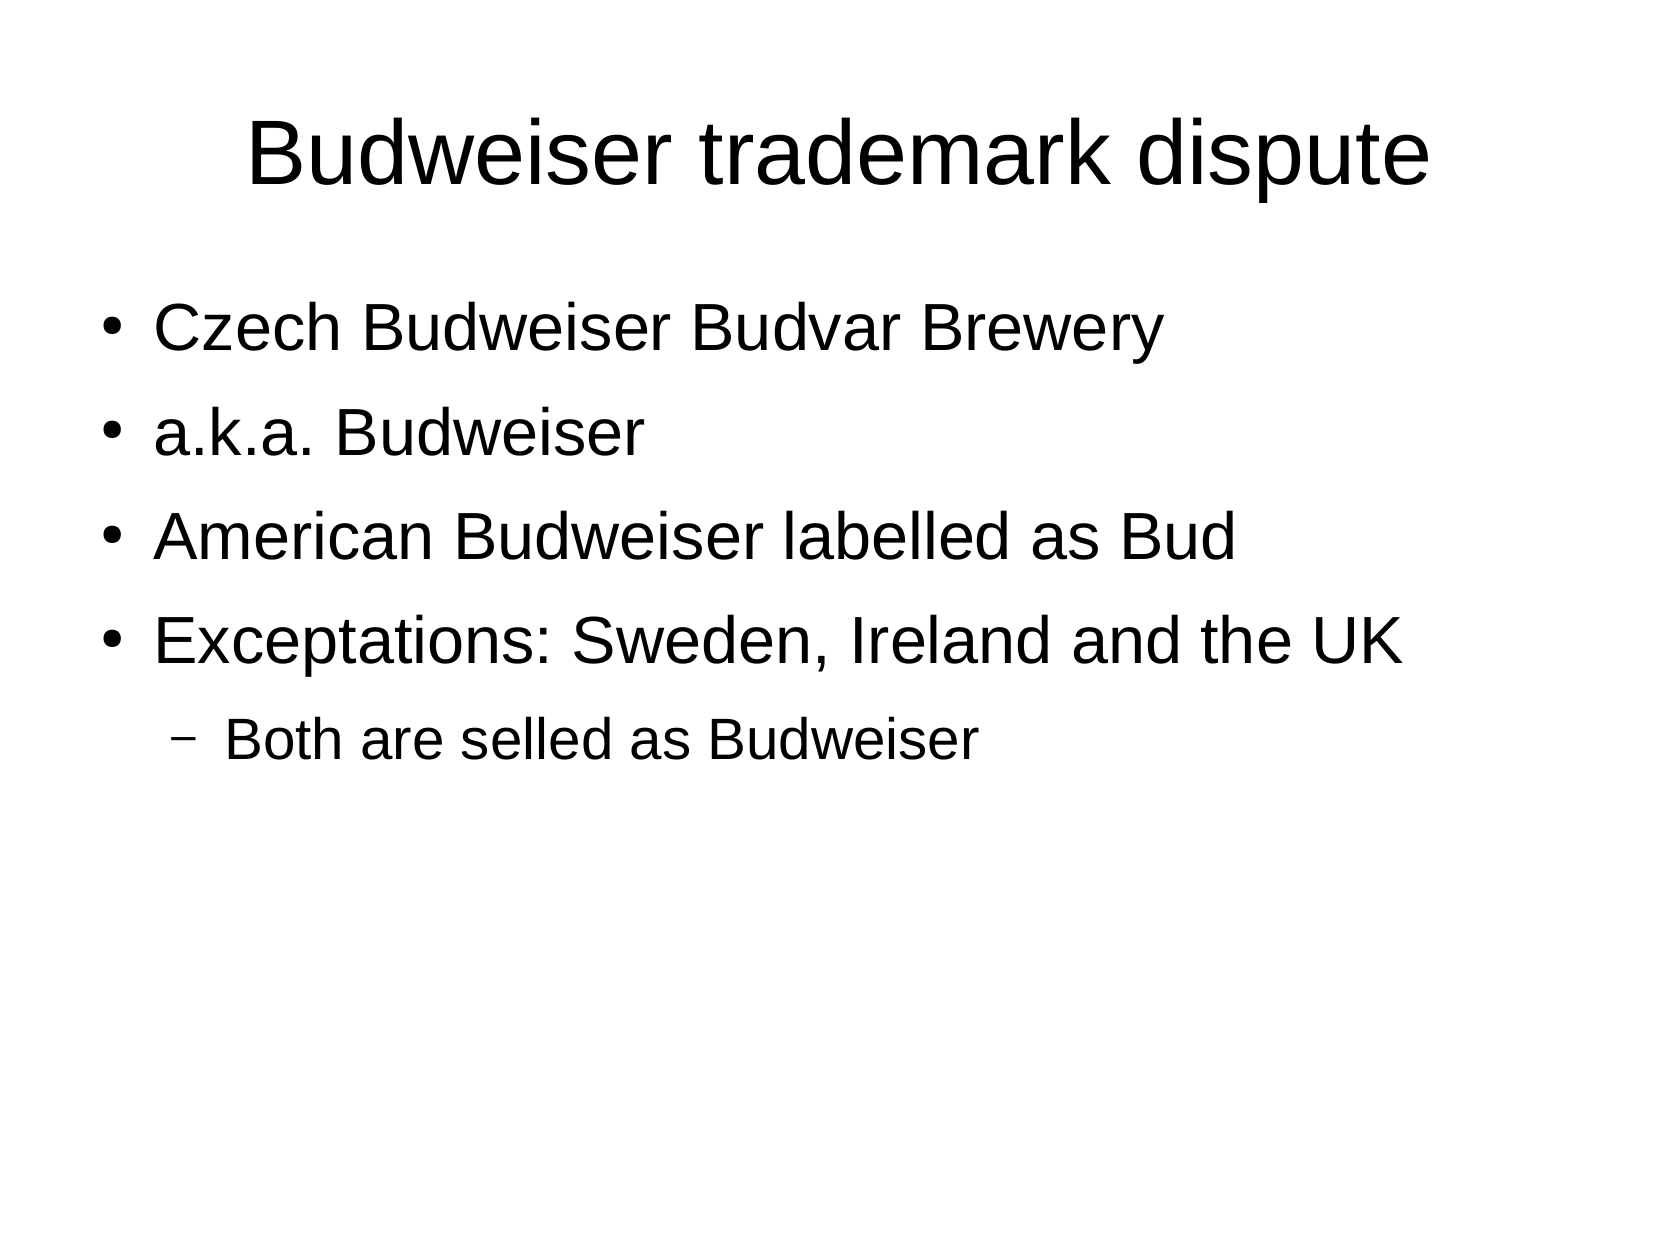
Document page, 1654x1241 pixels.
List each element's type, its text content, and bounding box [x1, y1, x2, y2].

list Czech Budweiser Budvar Brewery a.k.a. Budweiser American Budweiser labelled as Bud Exceptations: Sweden, Ireland and the UK Both are selled as Budweiser [82, 290, 1571, 1010]
title Budweiser trademark dispute [82, 49, 1571, 257]
